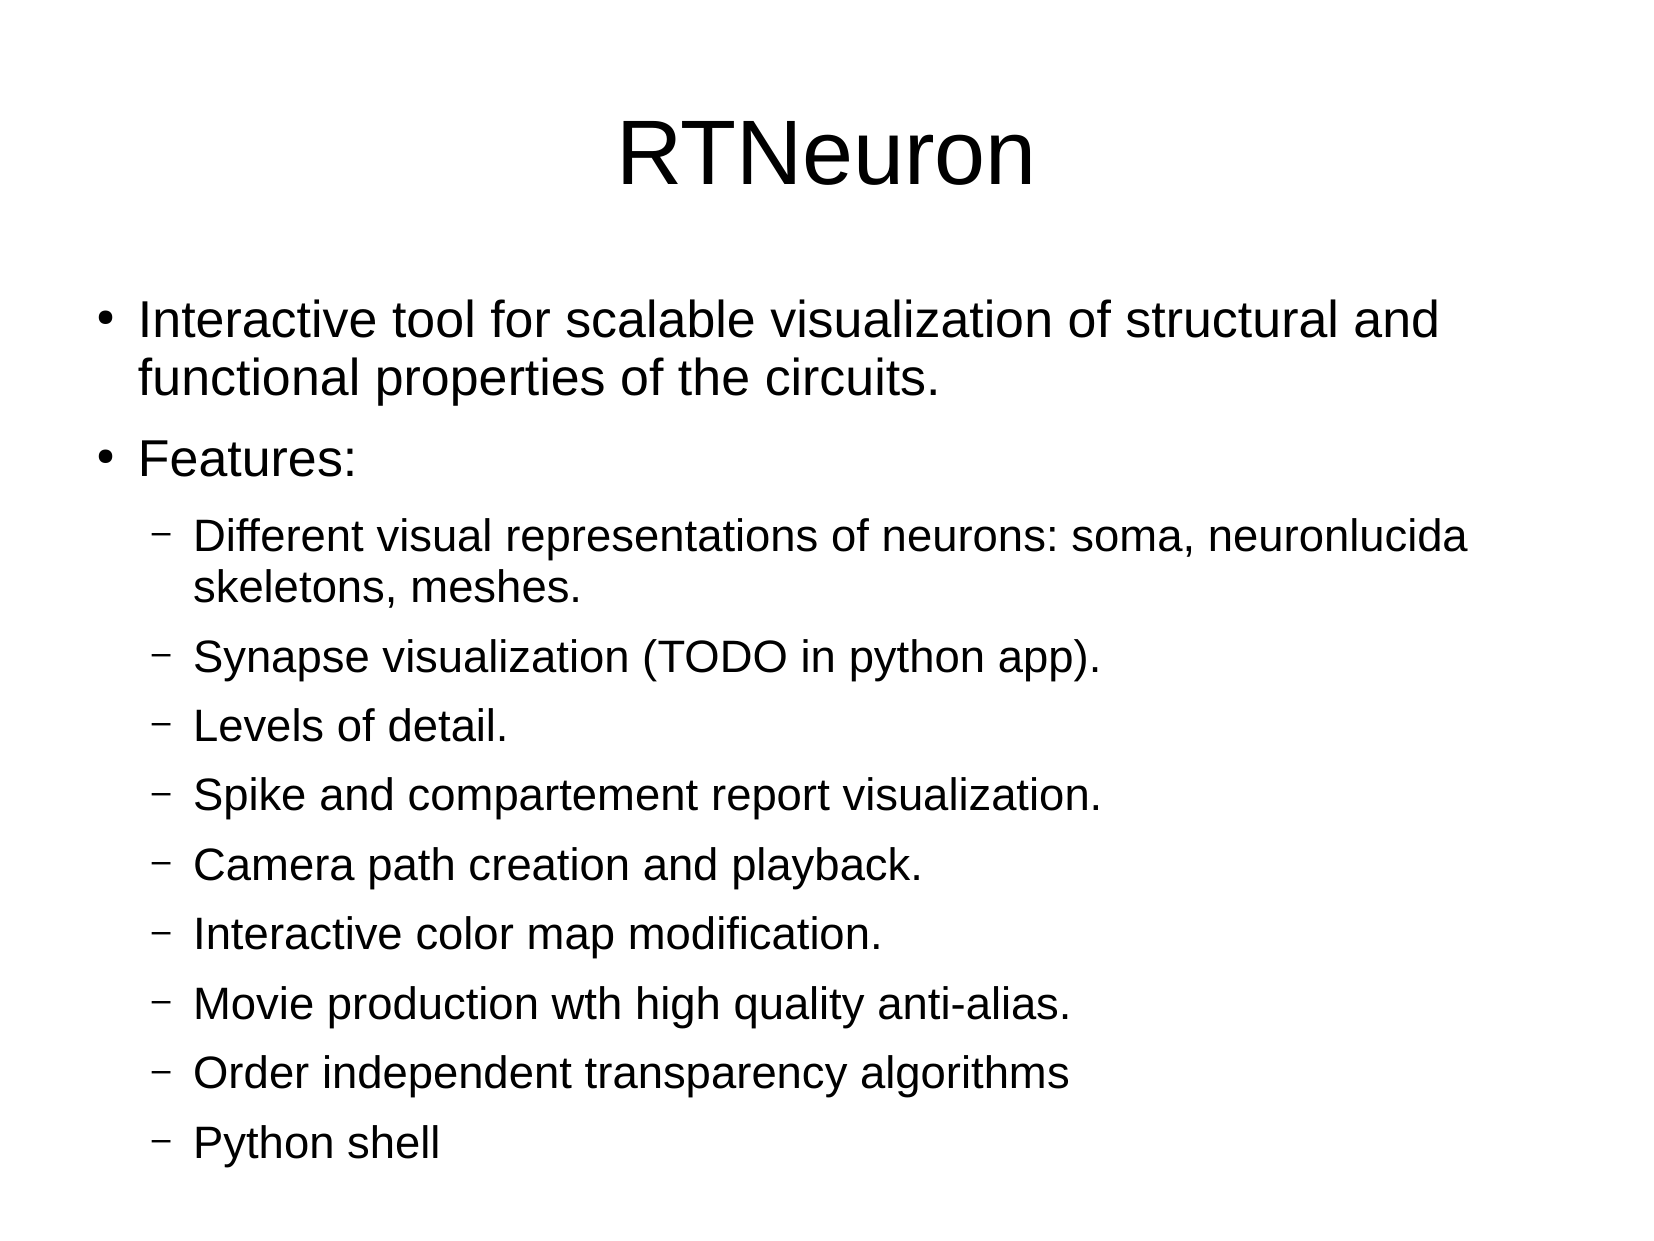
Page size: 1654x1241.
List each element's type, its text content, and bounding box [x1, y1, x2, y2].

title RTNeuron [82, 49, 1571, 257]
list Interactive tool for scalable visualization of structural and functional properties of the circuits. Features: Different visual representations of neurons: soma, neuronlucida skeletons, meshes. Synapse visualization (TODO in python app). Levels of detail. Spike and compartement report visualization. Camera path creation and playback. Interactive color map modification. Movie production wth high quality anti-alias. Order independent transparency algorithms Python shell [82, 290, 1538, 1170]
